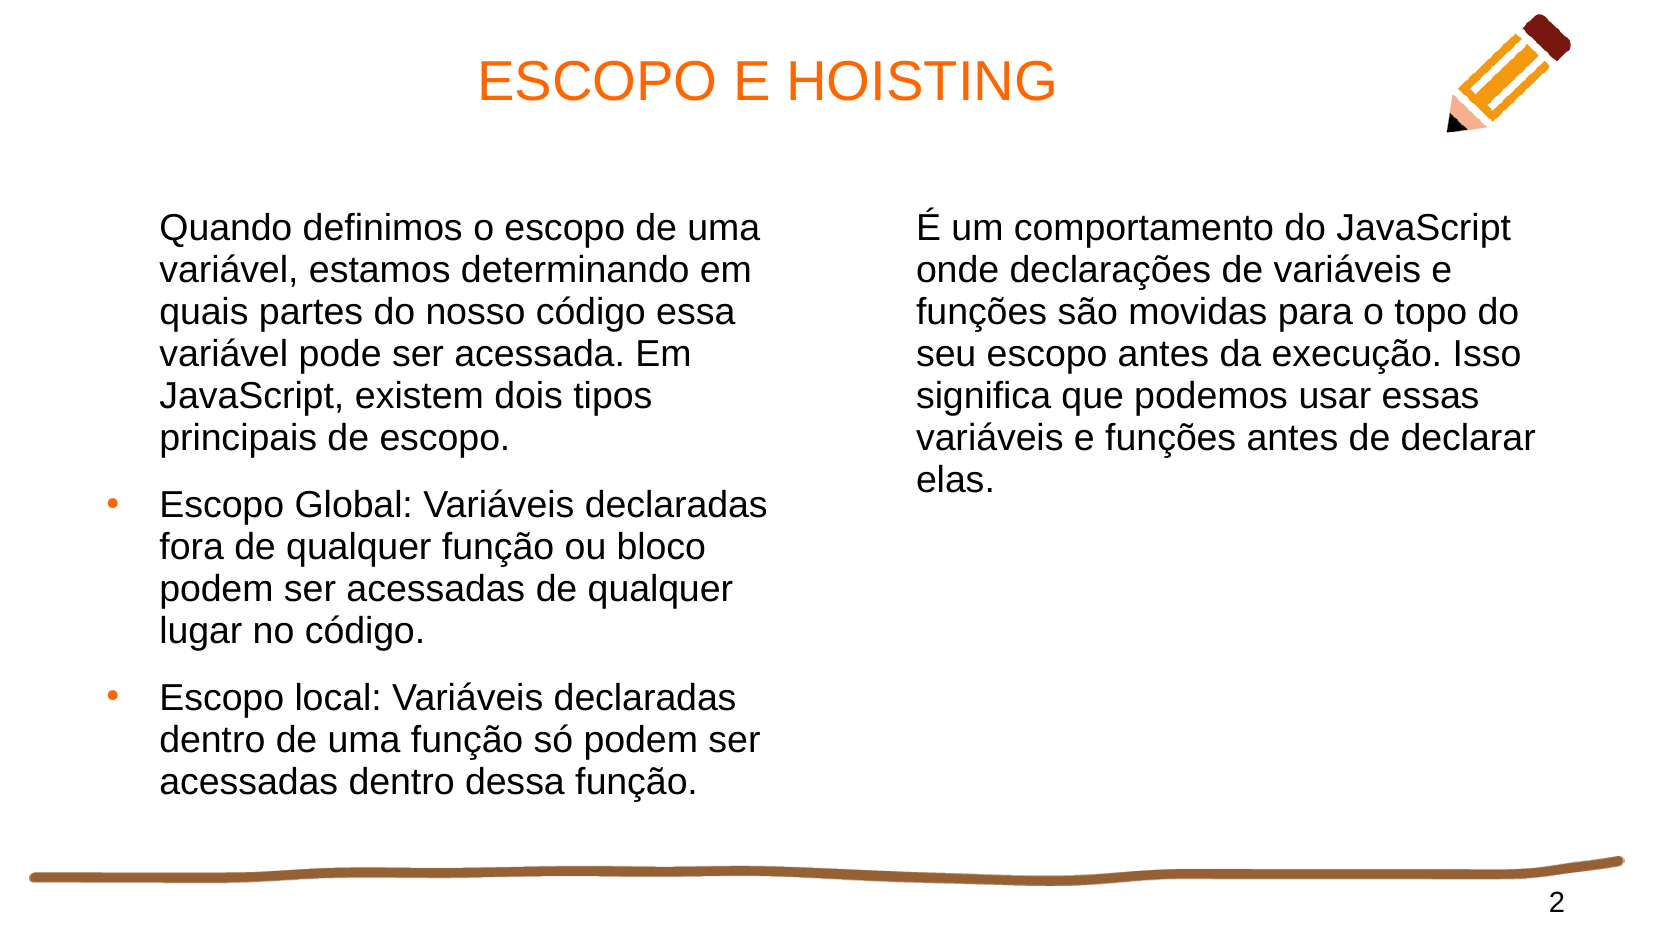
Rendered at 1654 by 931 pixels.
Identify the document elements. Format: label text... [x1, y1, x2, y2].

list Quando definimos o escopo de uma variável, estamos determinando em quais partes do nosso código essa variável pode ser acessada. Em JavaScript, existem dois tipos principais de escopo. Escopo Global: Variáveis declaradas fora de qualquer função ou bloco podem ser acessadas de qualquer lugar no código. Escopo local: Variáveis declaradas dentro de uma função só podem ser acessadas dentro dessa função. [88, 206, 809, 857]
picture [1446, 14, 1571, 133]
list É um comportamento do JavaScript onde declarações de variáveis e funções são movidas para o topo do seu escopo antes da execução. Isso significa que podemos usar essas variáveis e funções antes de declarar elas. [845, 206, 1566, 857]
picture [29, 856, 1625, 886]
title ESCOPO E HOISTING [88, 29, 1447, 133]
